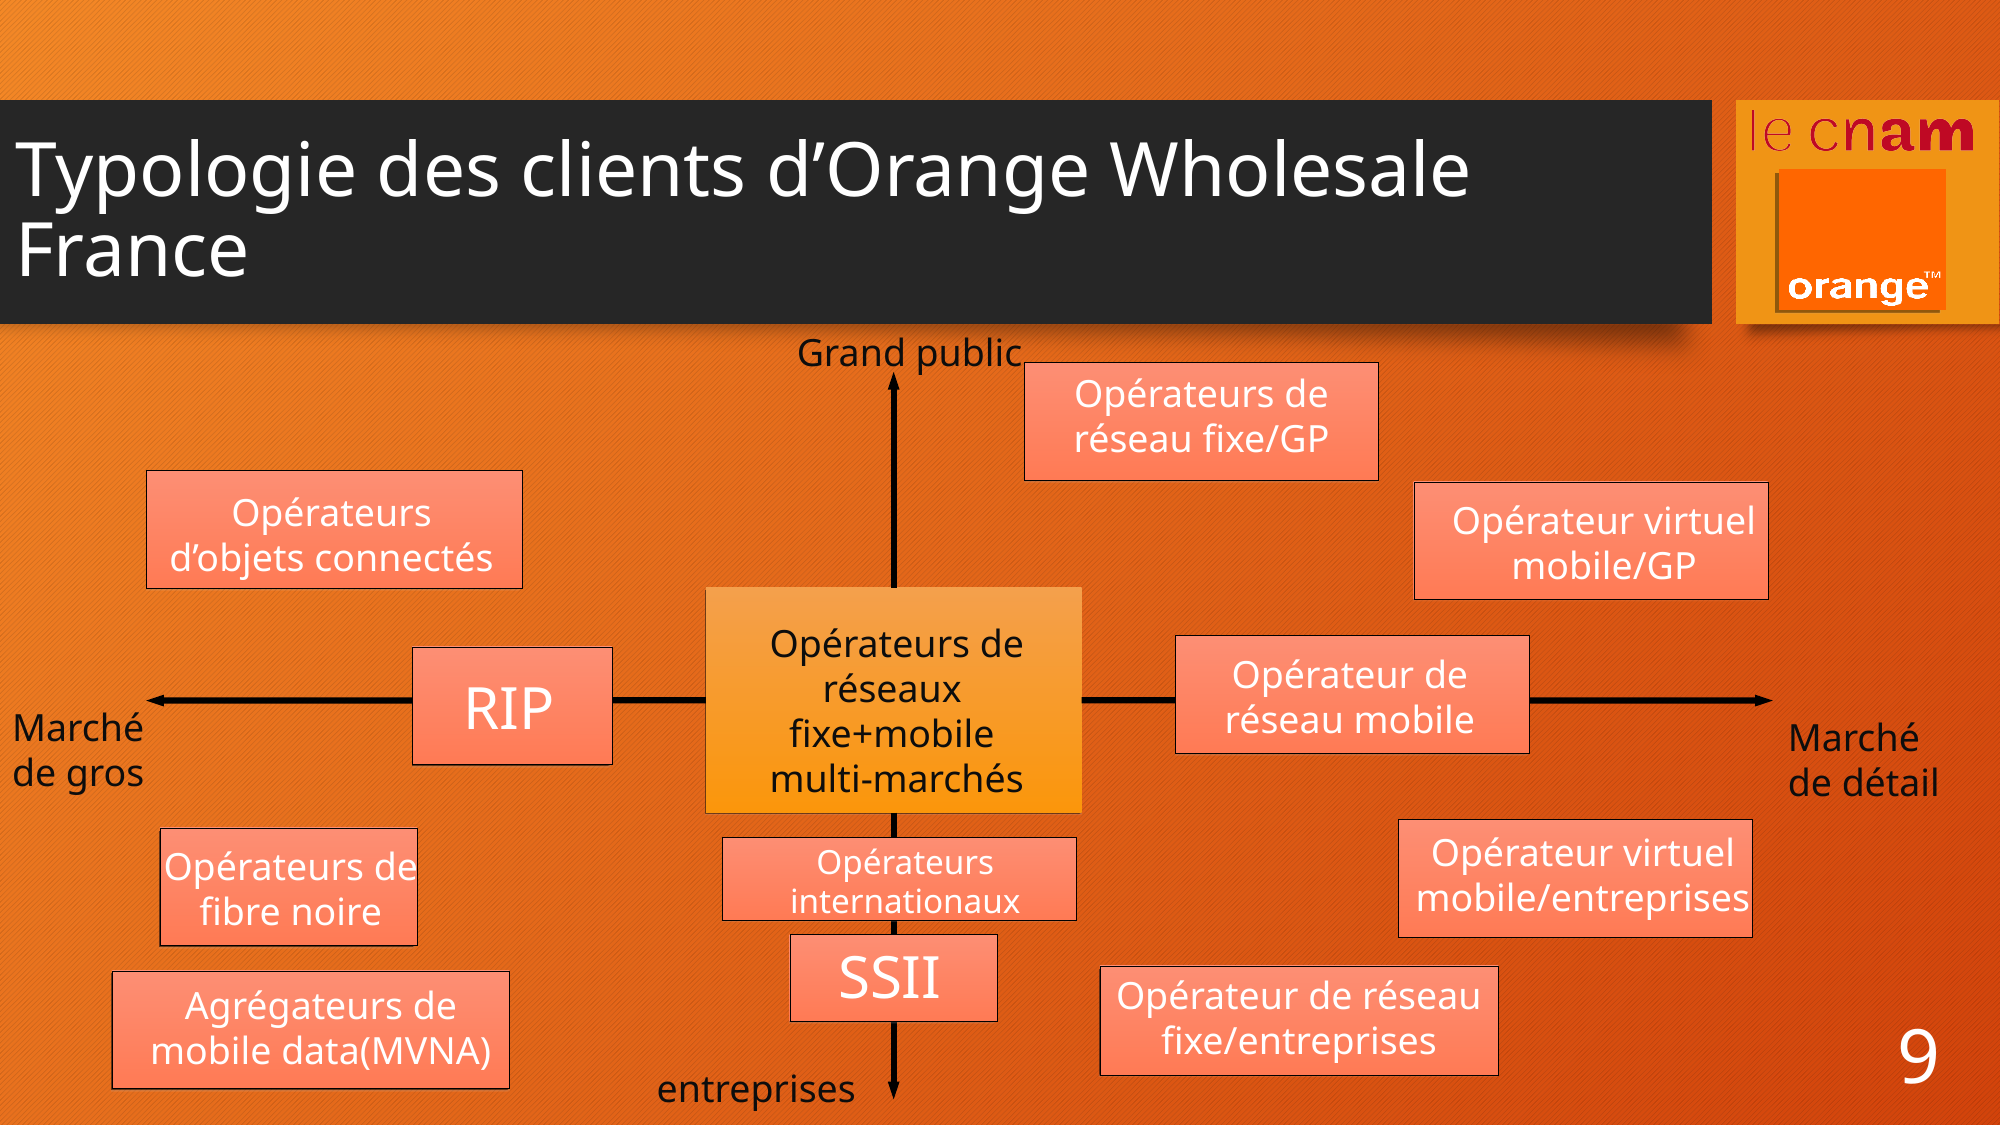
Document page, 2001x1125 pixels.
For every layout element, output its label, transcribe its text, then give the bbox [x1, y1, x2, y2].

text_box Opérateur virtuel mobile/entreprises [1398, 821, 1768, 928]
text_box [112, 971, 509, 1088]
text_box Opérateurs d’objets connectés [145, 481, 518, 588]
text_box Agrégateurs de mobile data(MVNA) [132, 974, 510, 1081]
text_box Opérateur de réseau mobile [1175, 643, 1525, 750]
text_box [412, 647, 612, 764]
text_box [790, 934, 997, 1021]
text_box Grand public [781, 321, 1108, 382]
text_box [1175, 635, 1529, 753]
text_box Opérateur virtuel mobile/GP [1427, 489, 1782, 596]
text_box SSII [792, 933, 988, 1019]
text_box [706, 588, 1082, 813]
text_box [1882, 970, 2000, 1125]
title Typologie des clients d’Orange Wholesale France [0, 123, 1689, 301]
picture [1779, 169, 1946, 310]
text_box Opérateurs internationaux [719, 833, 1092, 930]
text_box [1399, 928, 1753, 937]
text_box RIP [412, 663, 607, 750]
text_box [1025, 469, 1379, 480]
text_box Opérateurs de fibre noire [116, 835, 466, 942]
text_box Opérateurs de réseau fixe/GP [1024, 362, 1379, 469]
text_box [160, 828, 417, 835]
text_box Opérateurs de réseaux fixe+mobile multi-marchés [717, 612, 1077, 810]
text_box Marché de gros [0, 696, 197, 803]
text_box Opérateur de réseau fixe/entreprises [1088, 964, 1511, 1071]
text_box entreprises [641, 1057, 968, 1119]
text_box [1100, 1071, 1498, 1075]
picture [1752, 110, 1973, 151]
text_box Marché de détail [1772, 706, 1973, 813]
text_box [146, 470, 522, 588]
text_box [1414, 482, 1768, 599]
